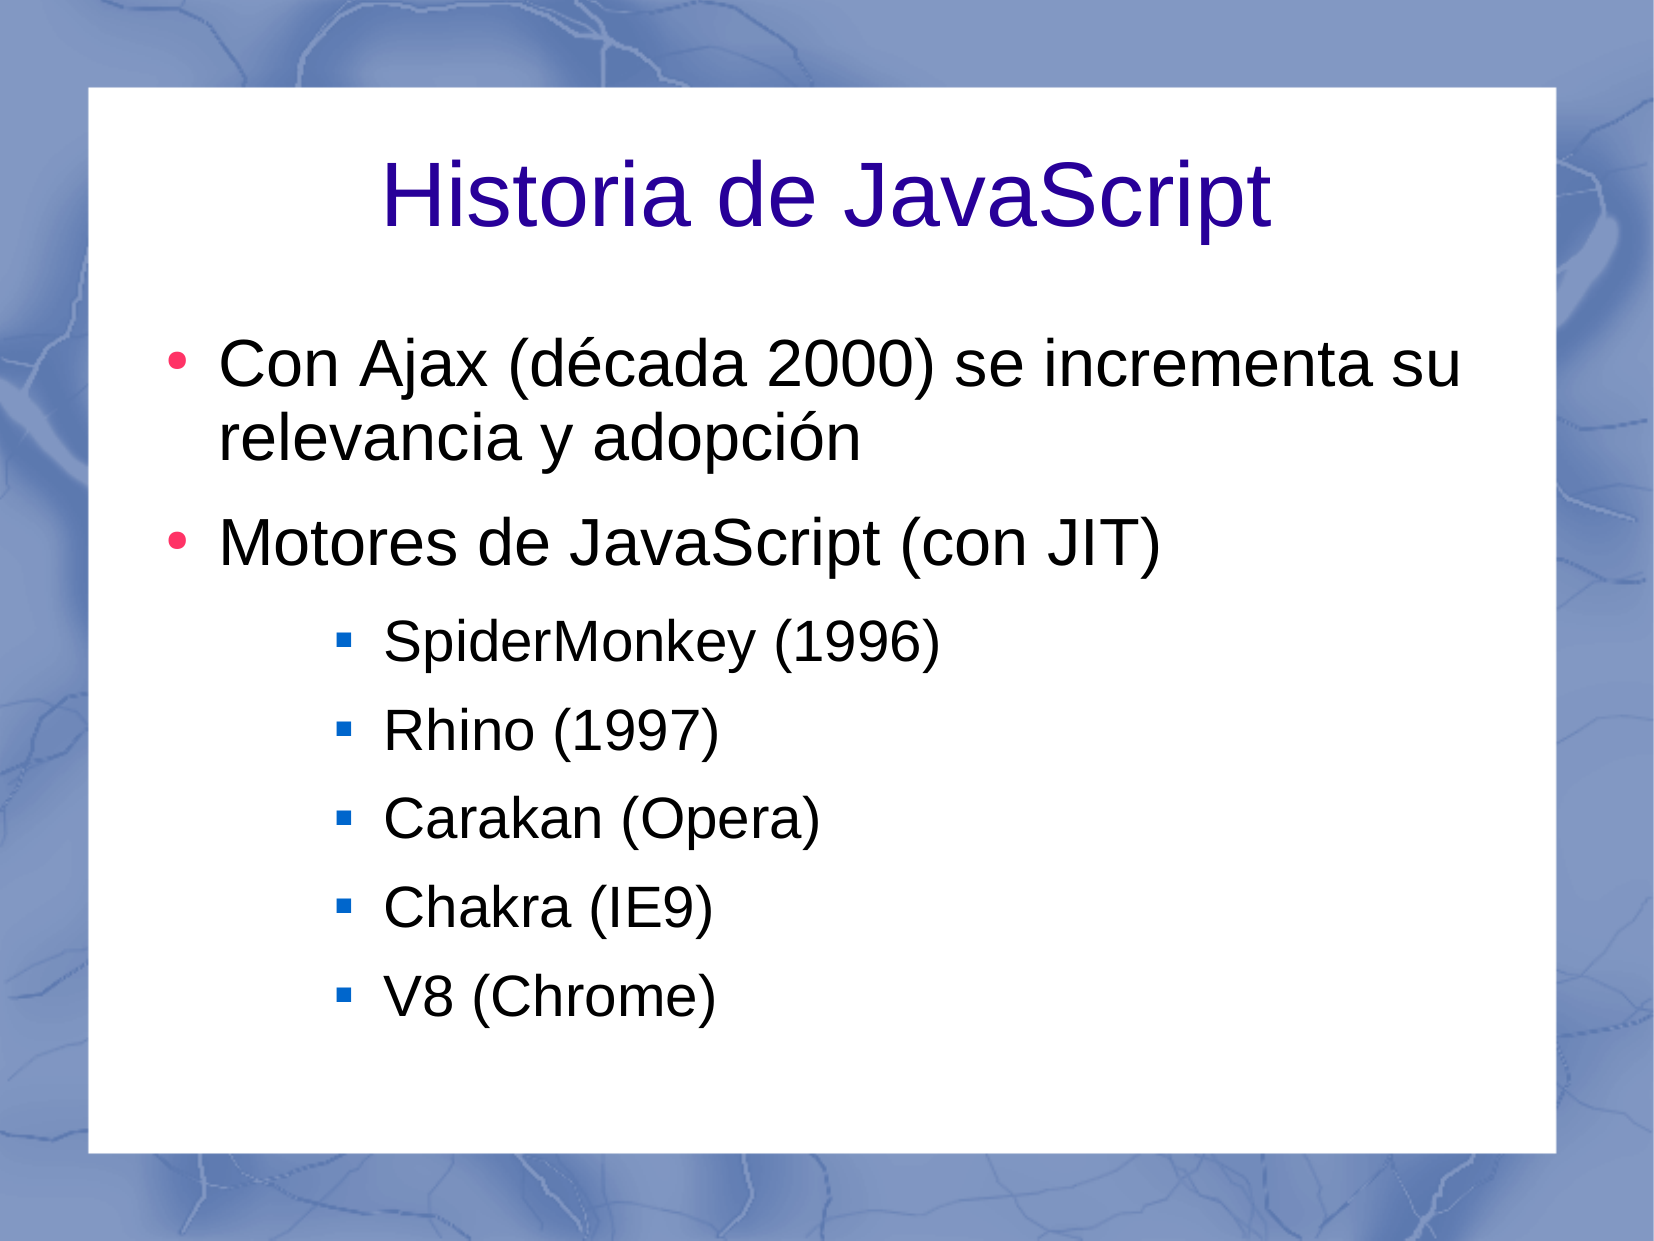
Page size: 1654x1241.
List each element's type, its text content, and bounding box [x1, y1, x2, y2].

title Historia de JavaScript [118, 90, 1536, 298]
list Con Ajax (década 2000) se incrementa su relevancia y adopción Motores de JavaScript (con JIT) SpiderMonkey (1996) Rhino (1997) Carakan (Opera) Chakra (IE9) V8 (Chrome) [147, 325, 1506, 1232]
picture [0, 0, 1654, 1241]
